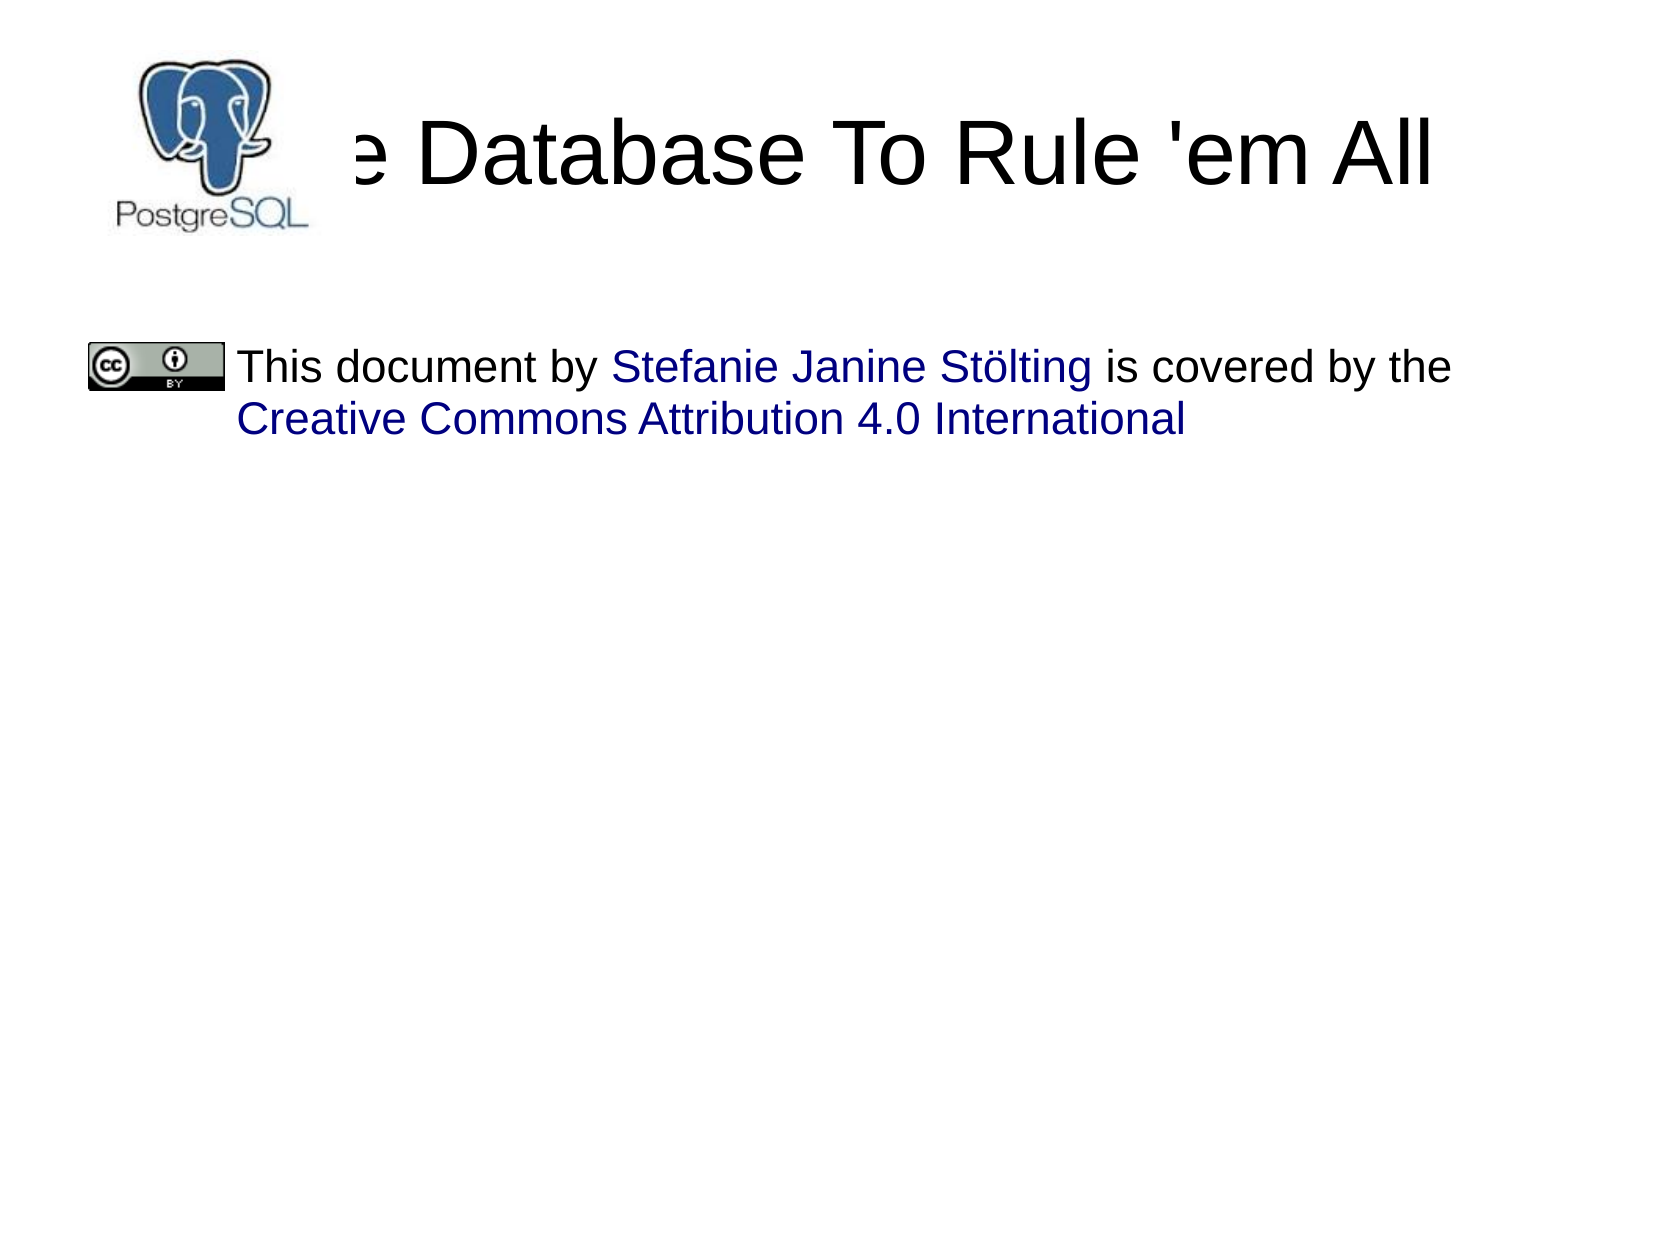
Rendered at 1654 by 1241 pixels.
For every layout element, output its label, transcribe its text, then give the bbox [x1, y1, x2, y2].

picture [58, 50, 356, 236]
title One Database To Rule 'em All [82, 49, 1571, 257]
picture [88, 342, 225, 391]
list This document by Stefanie Janine Stölting is covered by theCreative Commons Attribution 4.0 International [165, 290, 1583, 1010]
